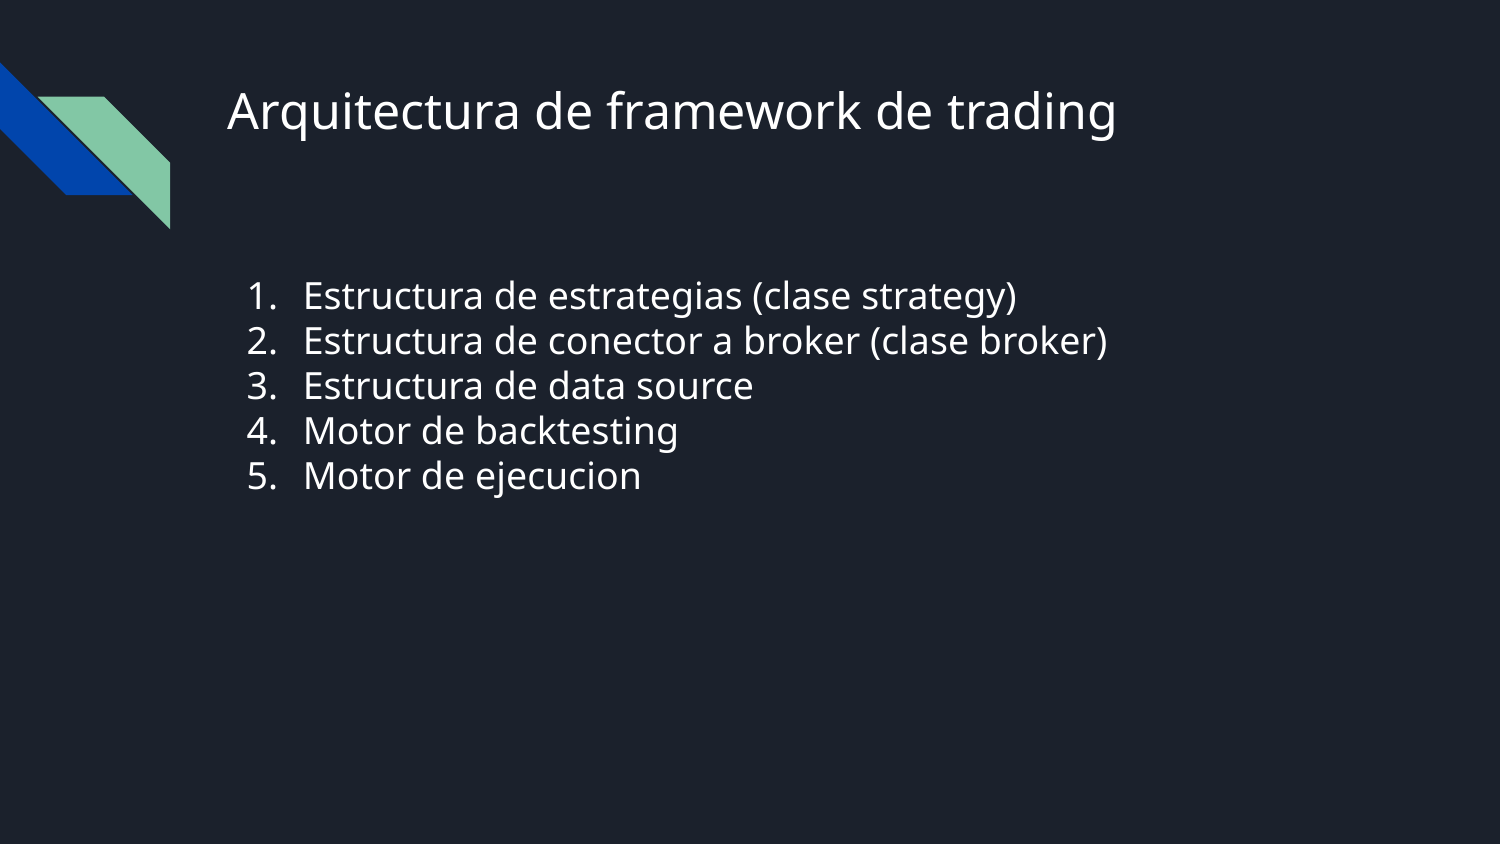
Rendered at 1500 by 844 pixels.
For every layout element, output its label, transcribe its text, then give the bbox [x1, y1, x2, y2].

list Estructura de estrategias (clase strategy) Estructura de conector a broker (clase broker) Estructura de data source Motor de backtesting Motor de ejecucion [212, 257, 1368, 735]
title Arquitectura de framework de trading [212, 64, 1368, 215]
